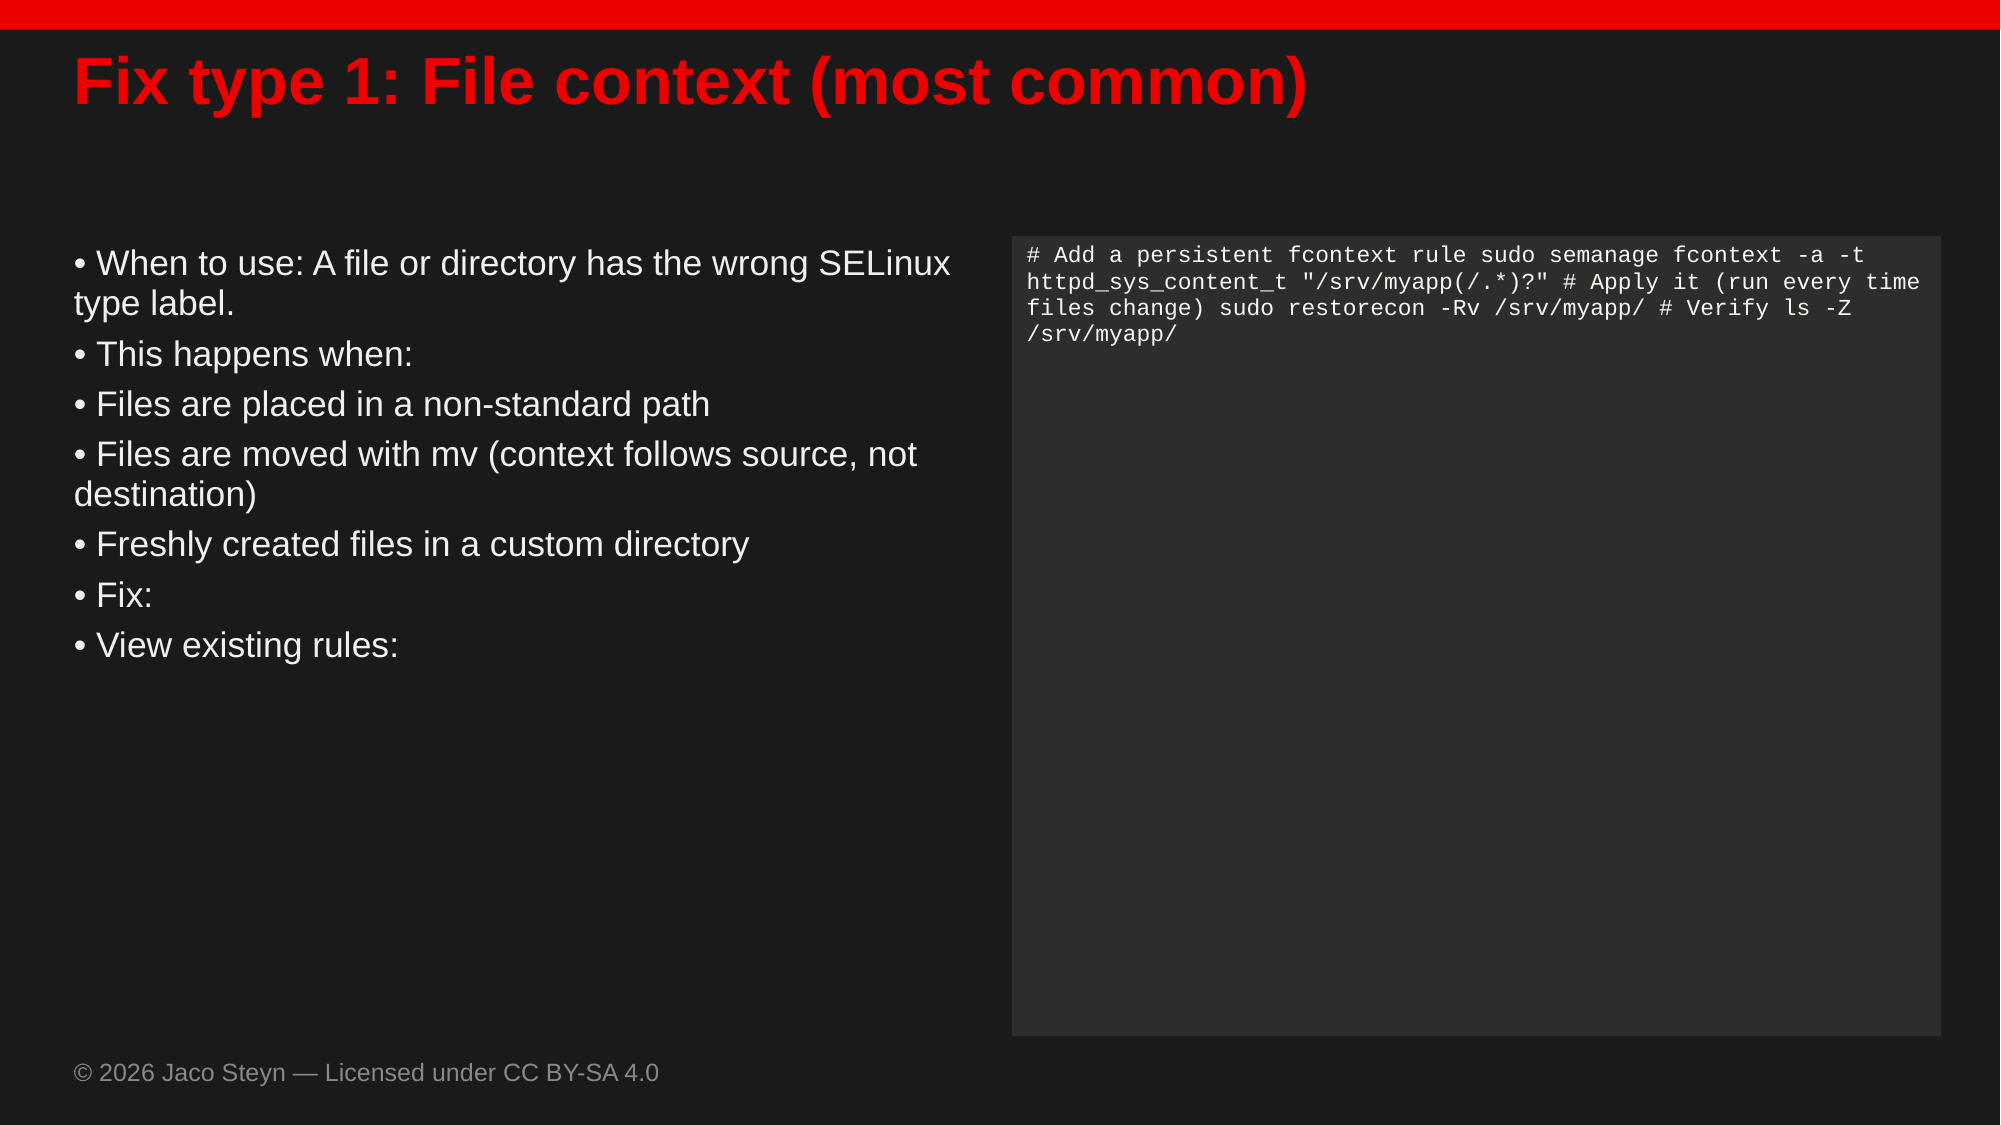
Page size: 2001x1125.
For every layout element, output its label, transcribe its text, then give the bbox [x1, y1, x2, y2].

text_box Fix type 1: File context (most common) [59, 36, 1942, 208]
text_box # Add a persistent fcontext rule sudo semanage fcontext -a -t httpd_sys_content_t "/srv/myapp(/.*)?" # Apply it (run every time files change) sudo restorecon -Rv /srv/myapp/ # Verify ls -Z /srv/myapp/ [1011, 236, 1942, 1037]
text_box • When to use: A file or directory has the wrong SELinux type label. • This happens when: • Files are placed in a non-standard path • Files are moved with mv (context follows source, not destination) • Freshly created files in a custom directory • Fix: • View existing rules: [59, 236, 989, 1037]
text_box © 2026 Jaco Steyn — Licensed under CC BY-SA 4.0 [59, 1051, 1942, 1093]
text_box [0, 0, 2001, 30]
